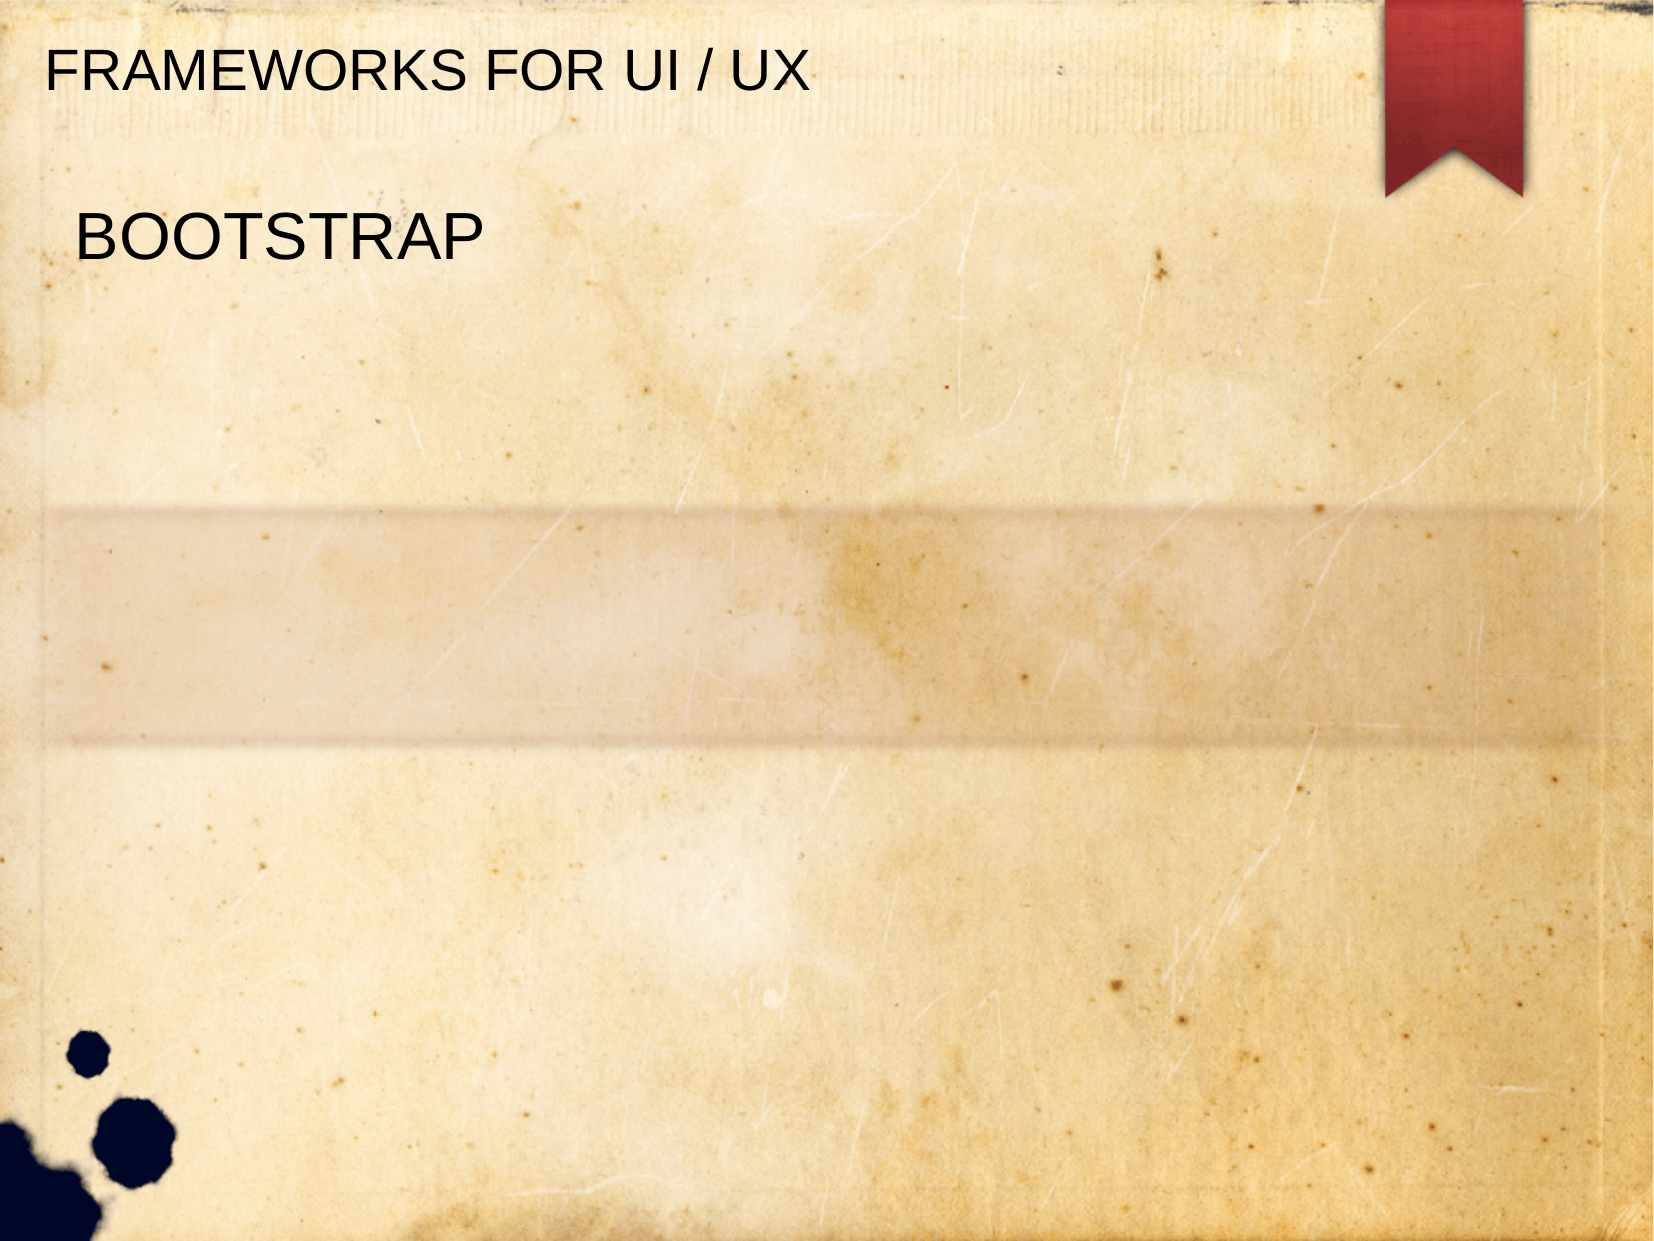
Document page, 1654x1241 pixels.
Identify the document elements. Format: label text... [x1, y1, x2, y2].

text_box BOOTSTRAP [60, 150, 1591, 472]
picture [0, 0, 1654, 1241]
text_box FRAMEWORKS FOR UI / UX [30, 30, 1531, 110]
